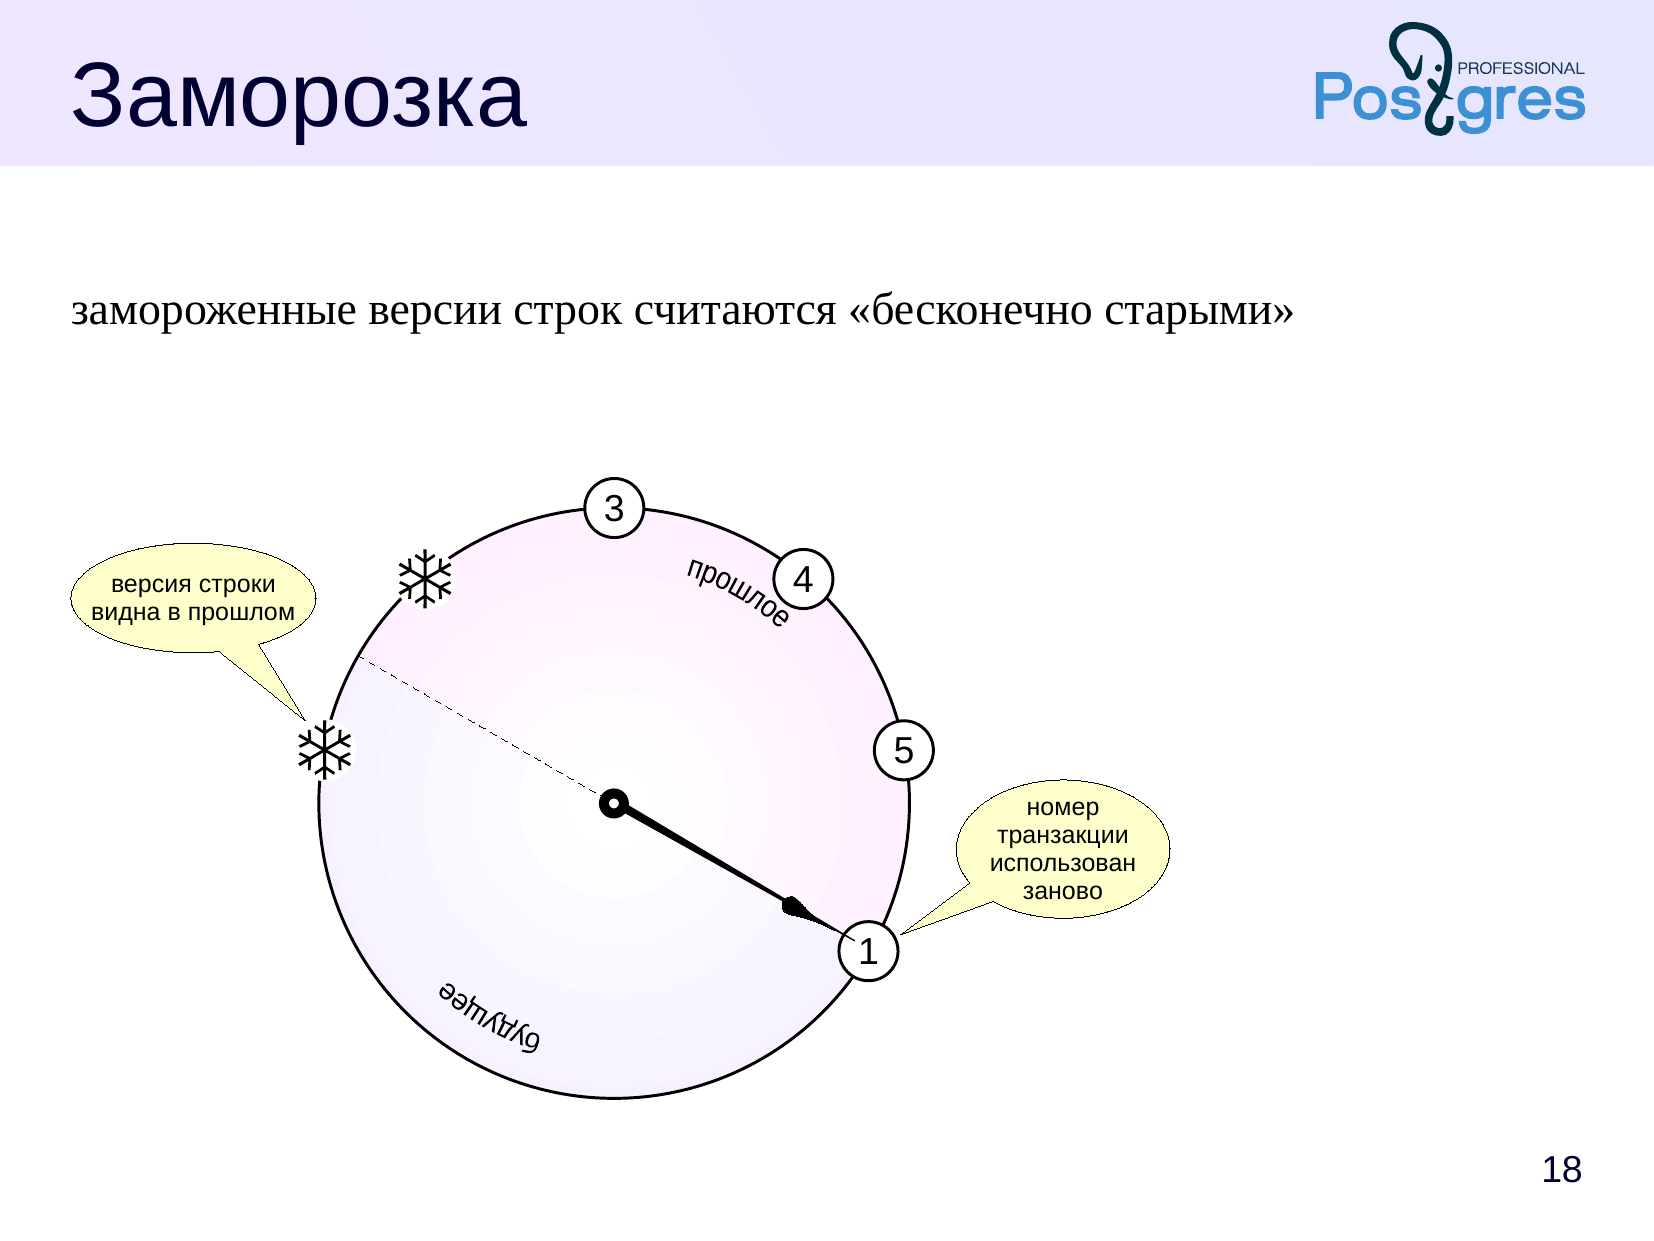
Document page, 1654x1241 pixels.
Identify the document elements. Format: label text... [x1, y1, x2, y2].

text_box 4 [773, 549, 833, 609]
text_box [598, 788, 856, 942]
text_box версия строки видна в прошлом [70, 543, 317, 721]
text_box [295, 720, 355, 780]
text_box 3 [584, 478, 644, 538]
text_box [395, 549, 455, 609]
list замороженные версии строк считаются «бесконечно старыми» [70, 283, 1583, 1141]
text_box номер транзакции использован заново [900, 779, 1171, 935]
title Заморозка [70, 43, 1241, 147]
text_box 1 [838, 921, 899, 981]
text_box 5 [874, 720, 934, 780]
